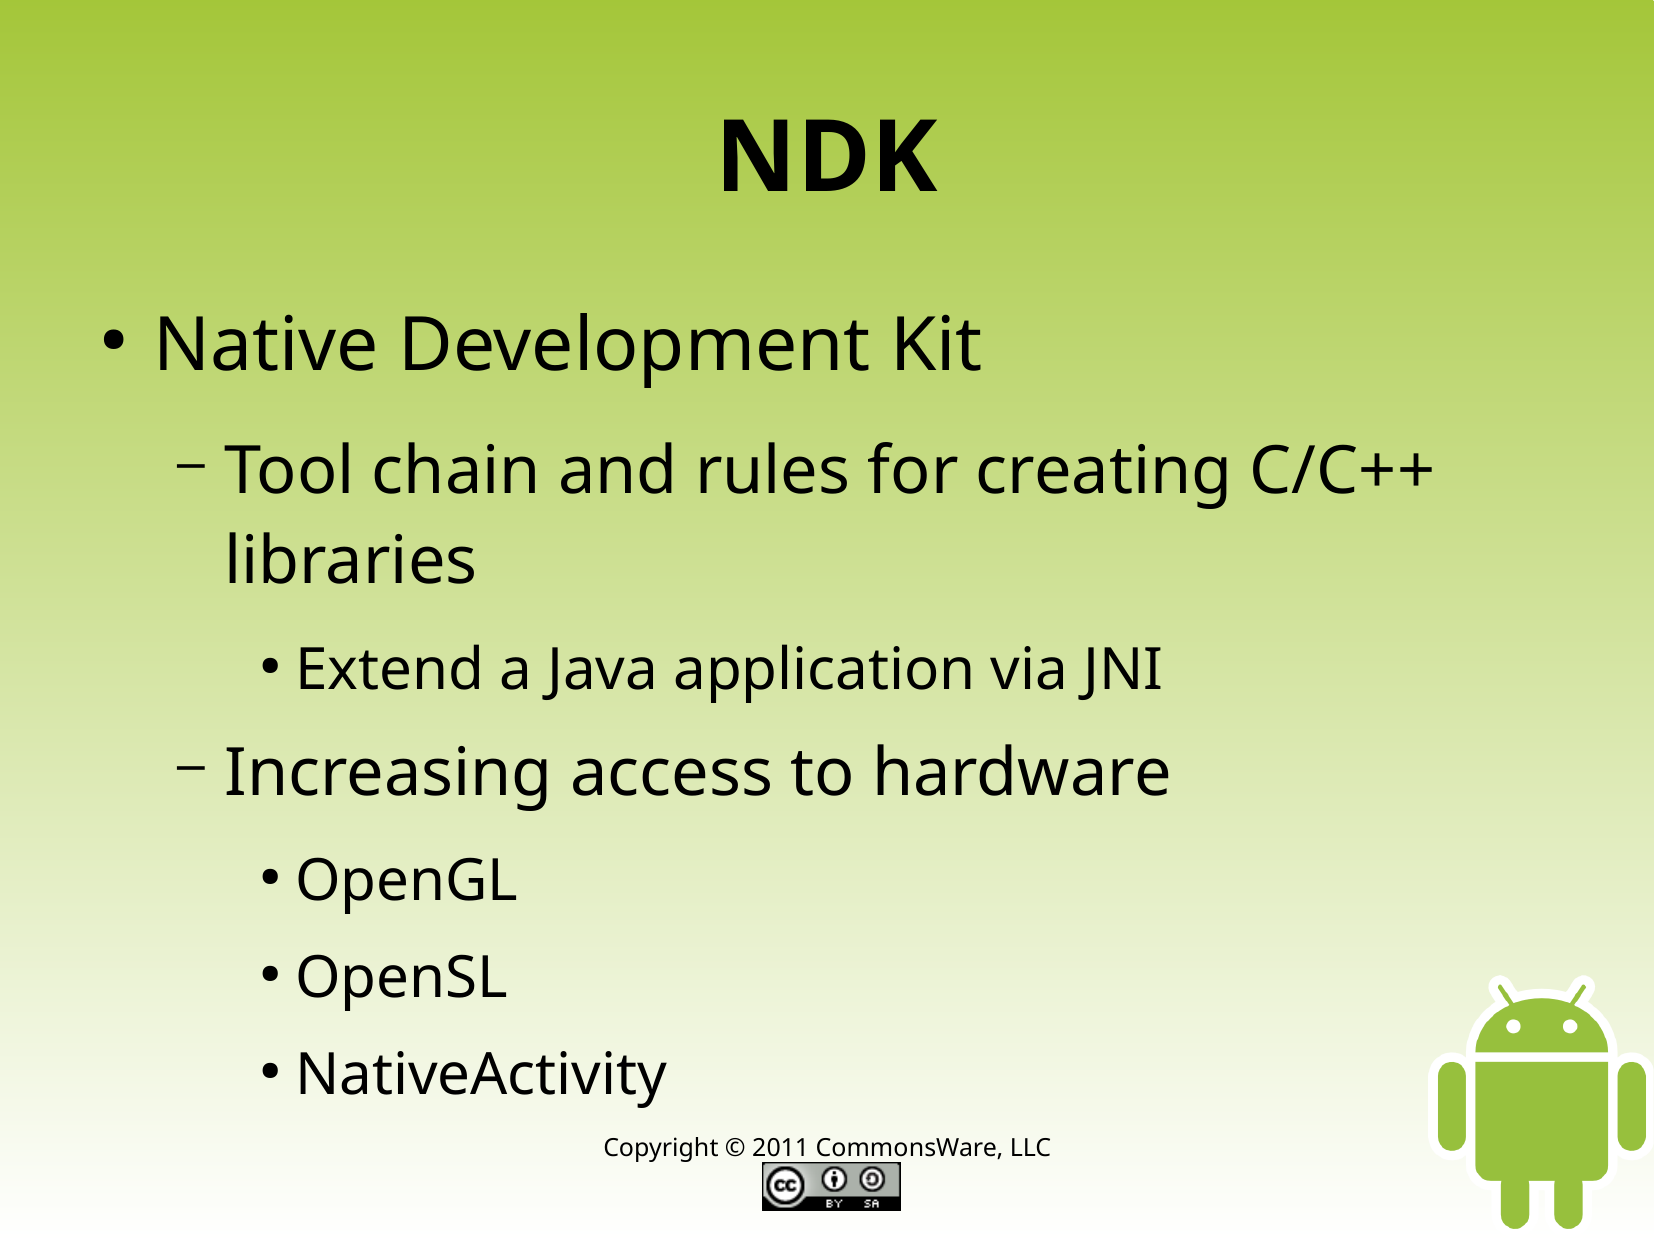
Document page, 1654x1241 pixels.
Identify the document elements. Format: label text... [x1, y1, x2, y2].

list Native Development Kit Tool chain and rules for creating C/C++ libraries Extend a Java application via JNI Increasing access to hardware OpenGL OpenSL NativeActivity [82, 290, 1571, 1094]
title NDK [82, 49, 1571, 257]
picture [762, 1162, 901, 1211]
picture [1428, 975, 1654, 1238]
